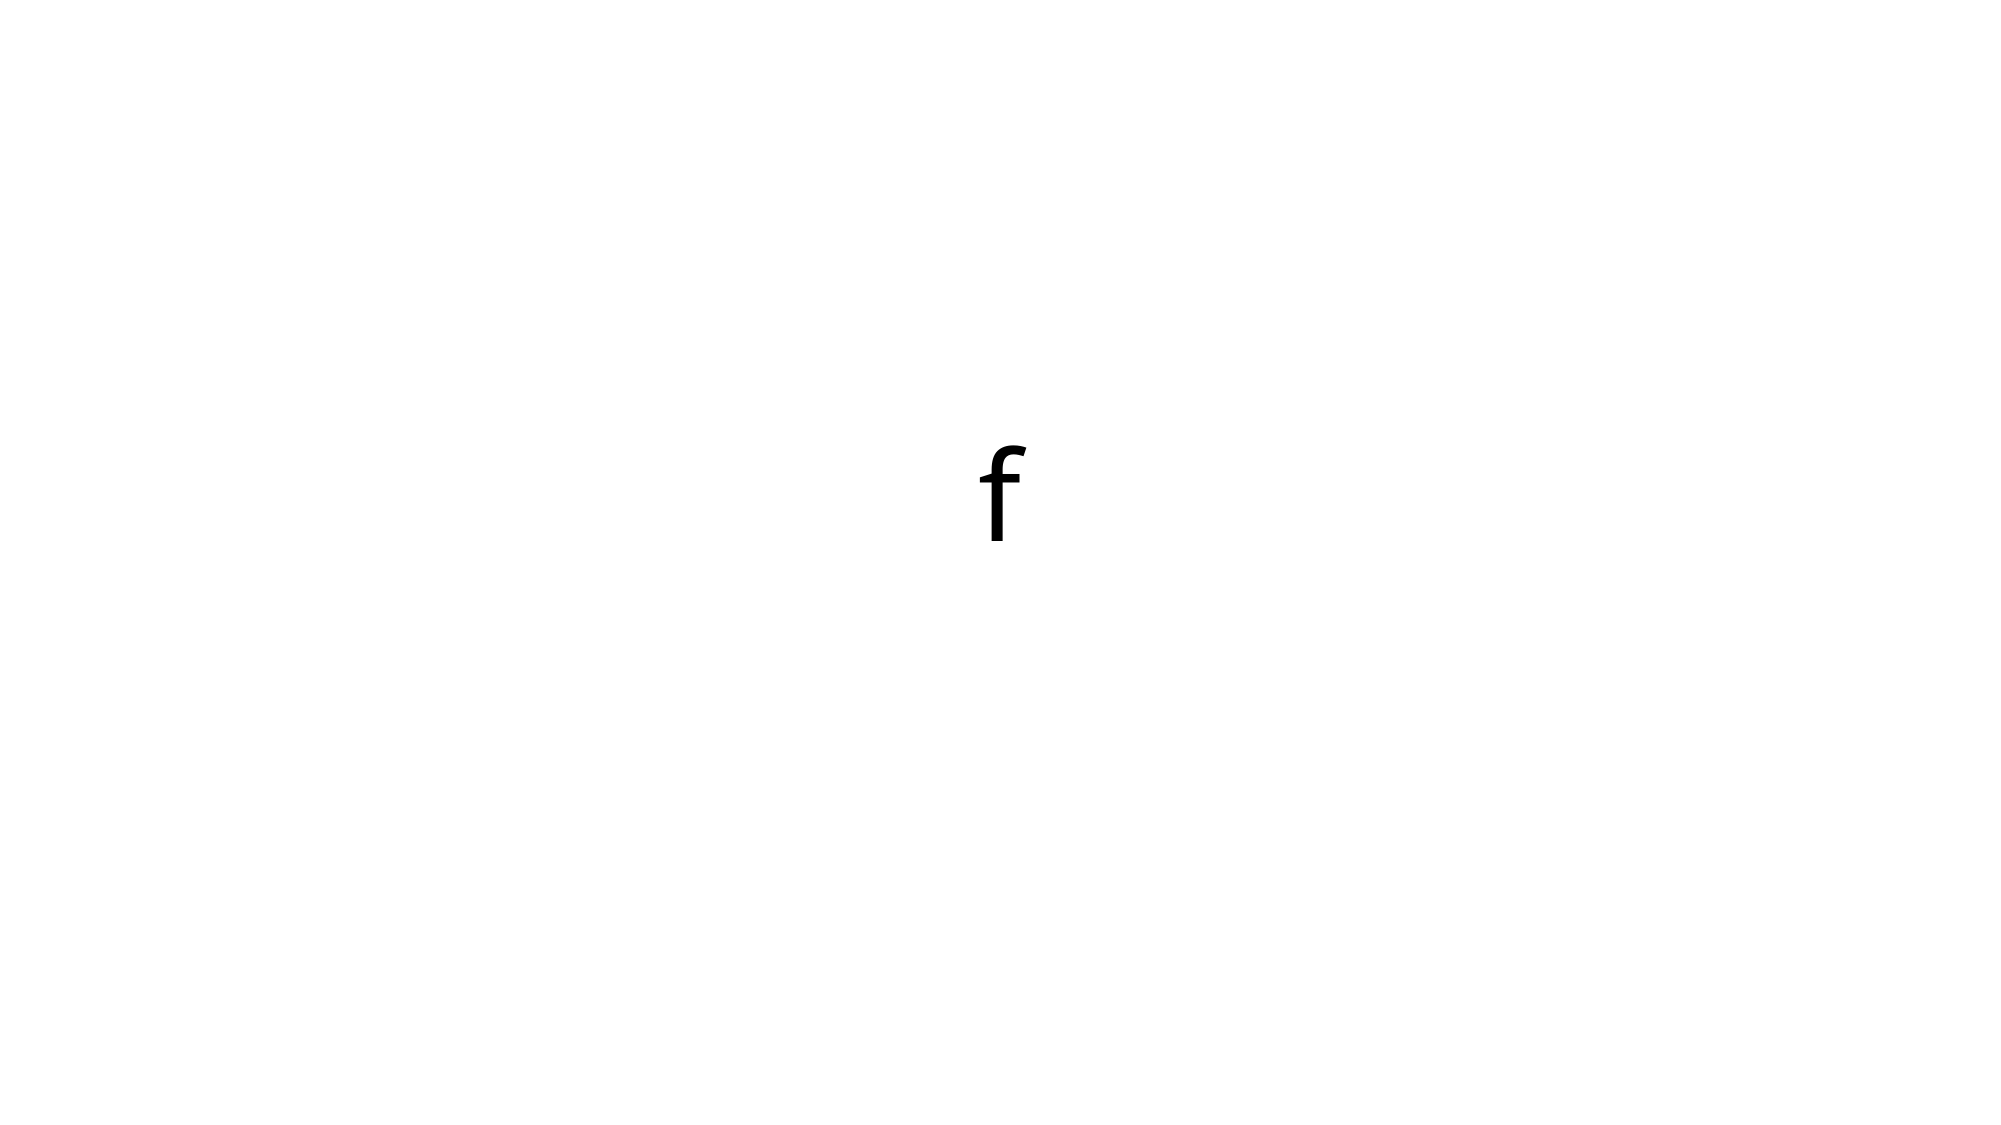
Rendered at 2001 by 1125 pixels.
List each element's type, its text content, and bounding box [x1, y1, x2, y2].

title f [249, 184, 1750, 576]
